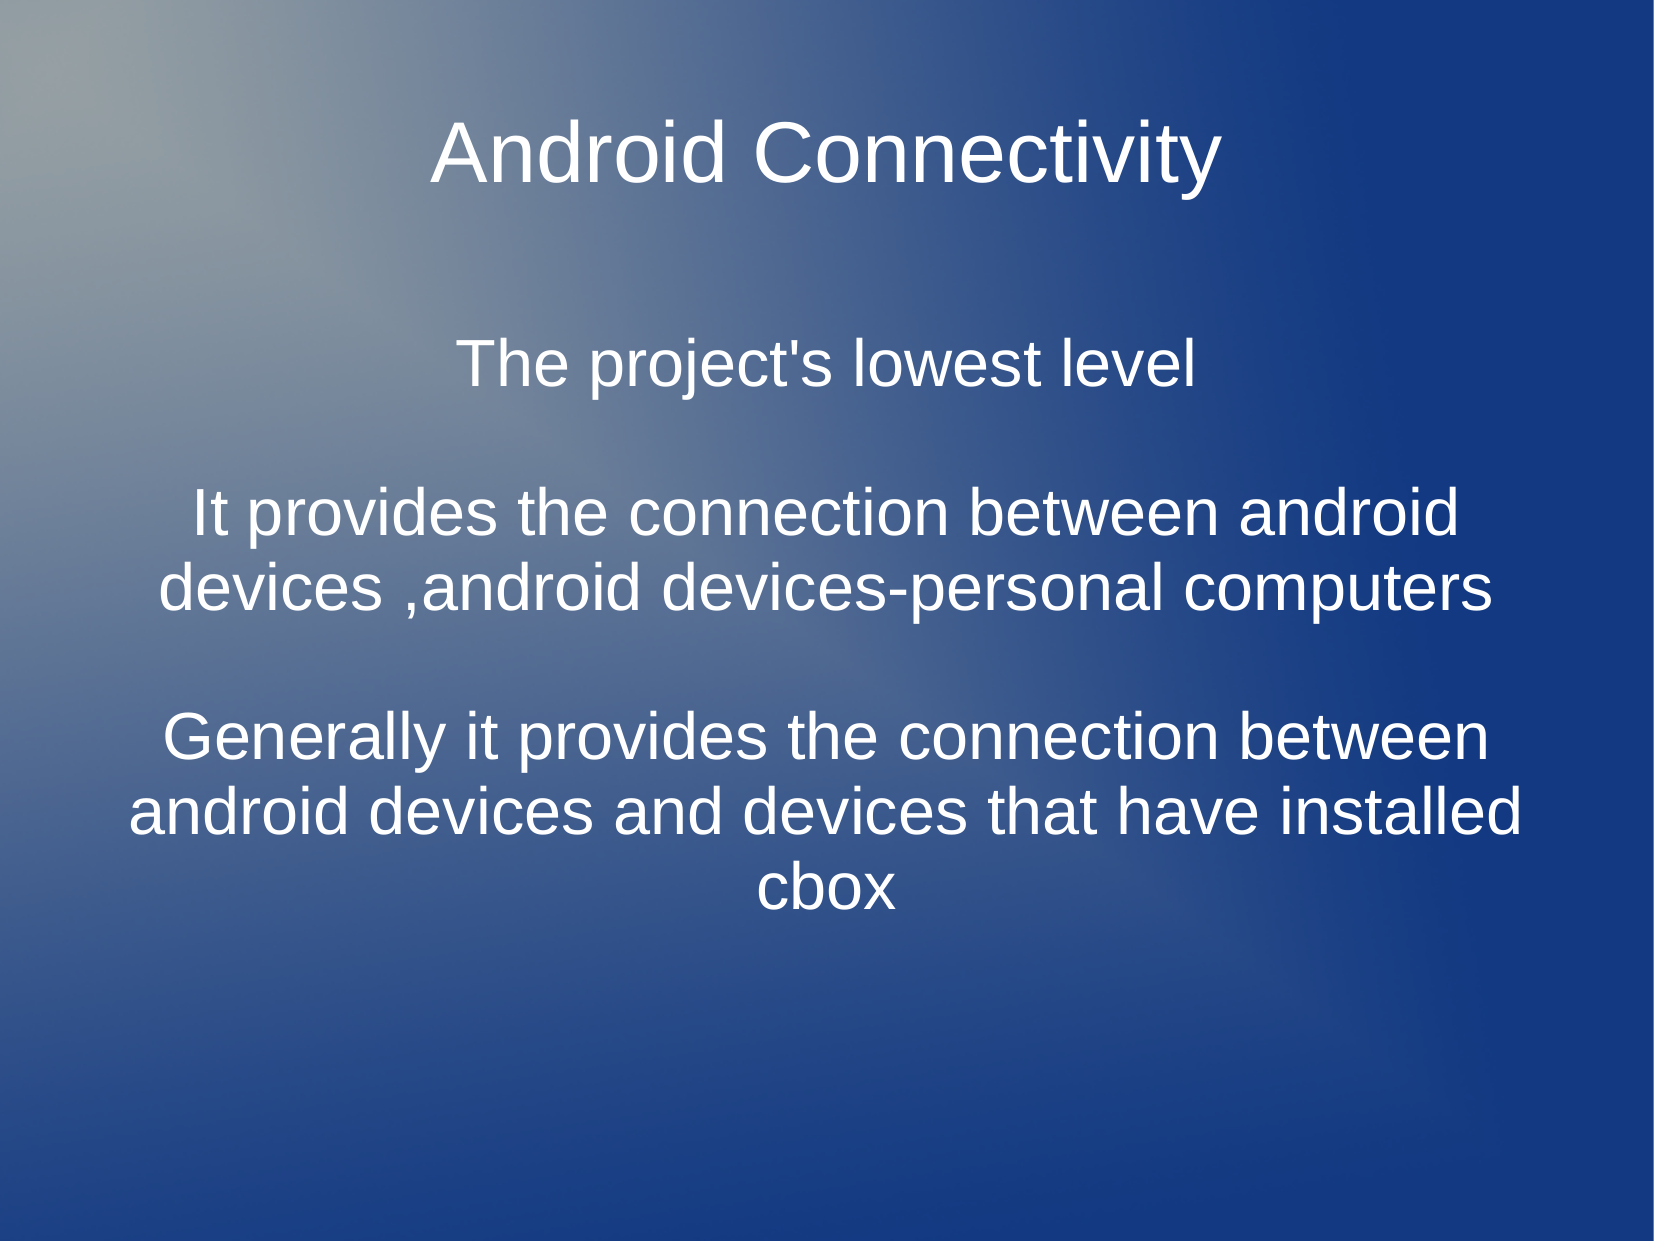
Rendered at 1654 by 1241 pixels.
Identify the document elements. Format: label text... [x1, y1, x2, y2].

subtitle The project's lowest level It provides the connection between android devices ,android devices-personal computers Generally it provides the connection between android devices and devices that have installed cbox [82, 290, 1571, 1109]
picture [0, 0, 1654, 1241]
title Android Connectivity [82, 49, 1571, 257]
